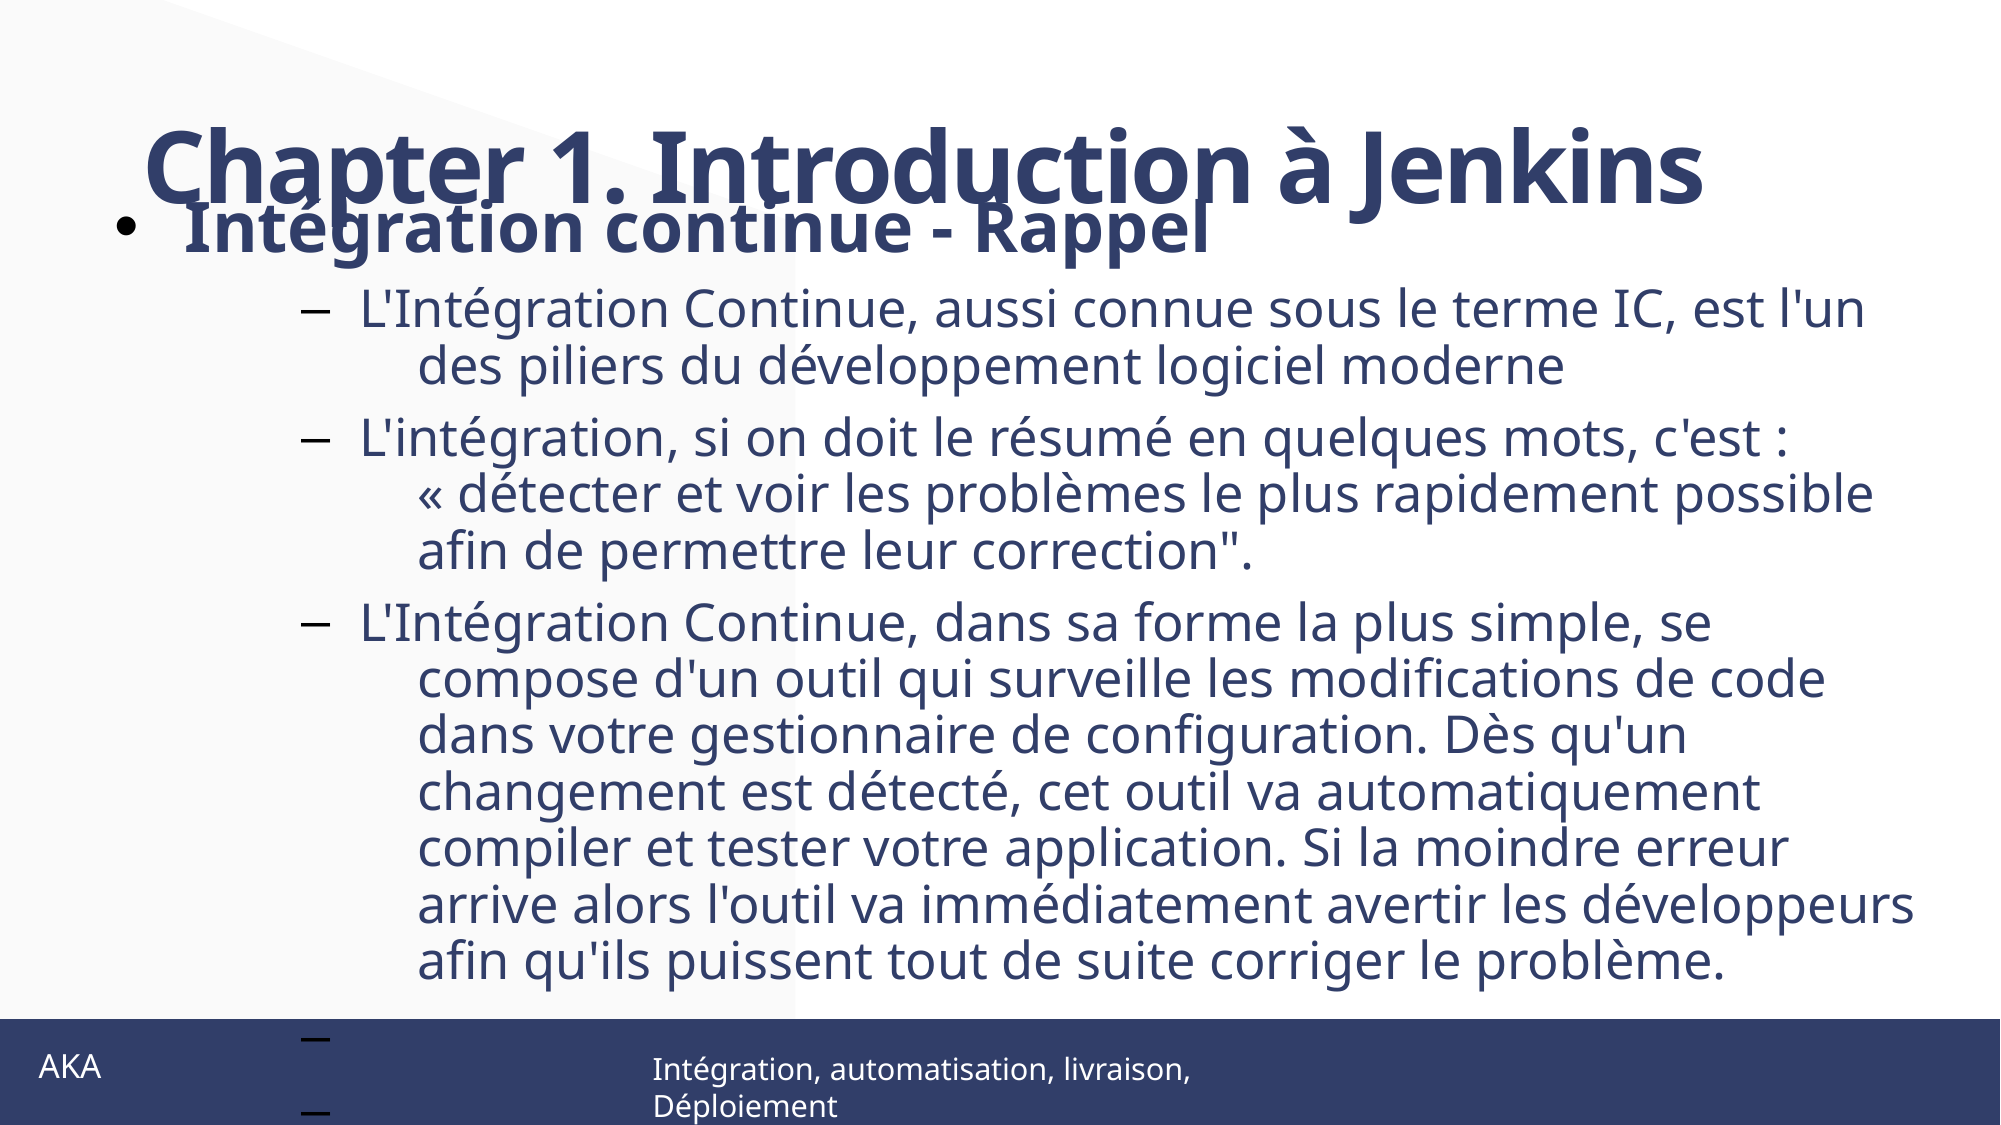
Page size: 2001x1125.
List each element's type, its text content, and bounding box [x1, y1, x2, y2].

title Chapter 1. Introduction à Jenkins [127, 95, 1957, 204]
list Intégration continue - Rappel L'Intégration Continue, aussi connue sous le terme IC, est l'un des piliers du développement logiciel moderne L'intégration, si on doit le résumé en quelques mots, c'est : « détecter et voir les problèmes le plus rapidement possible afin de permettre leur correction". L'Intégration Continue, dans sa forme la plus simple, se compose d'un outil qui surveille les modifications de code dans votre gestionnaire de configuration. Dès qu'un changement est détecté, cet outil va automatiquement compiler et tester votre application. Si la moindre erreur arrive alors l'outil va immédiatement avertir les développeurs afin qu'ils puissent tout de suite corriger le problème. [99, 184, 1957, 1039]
